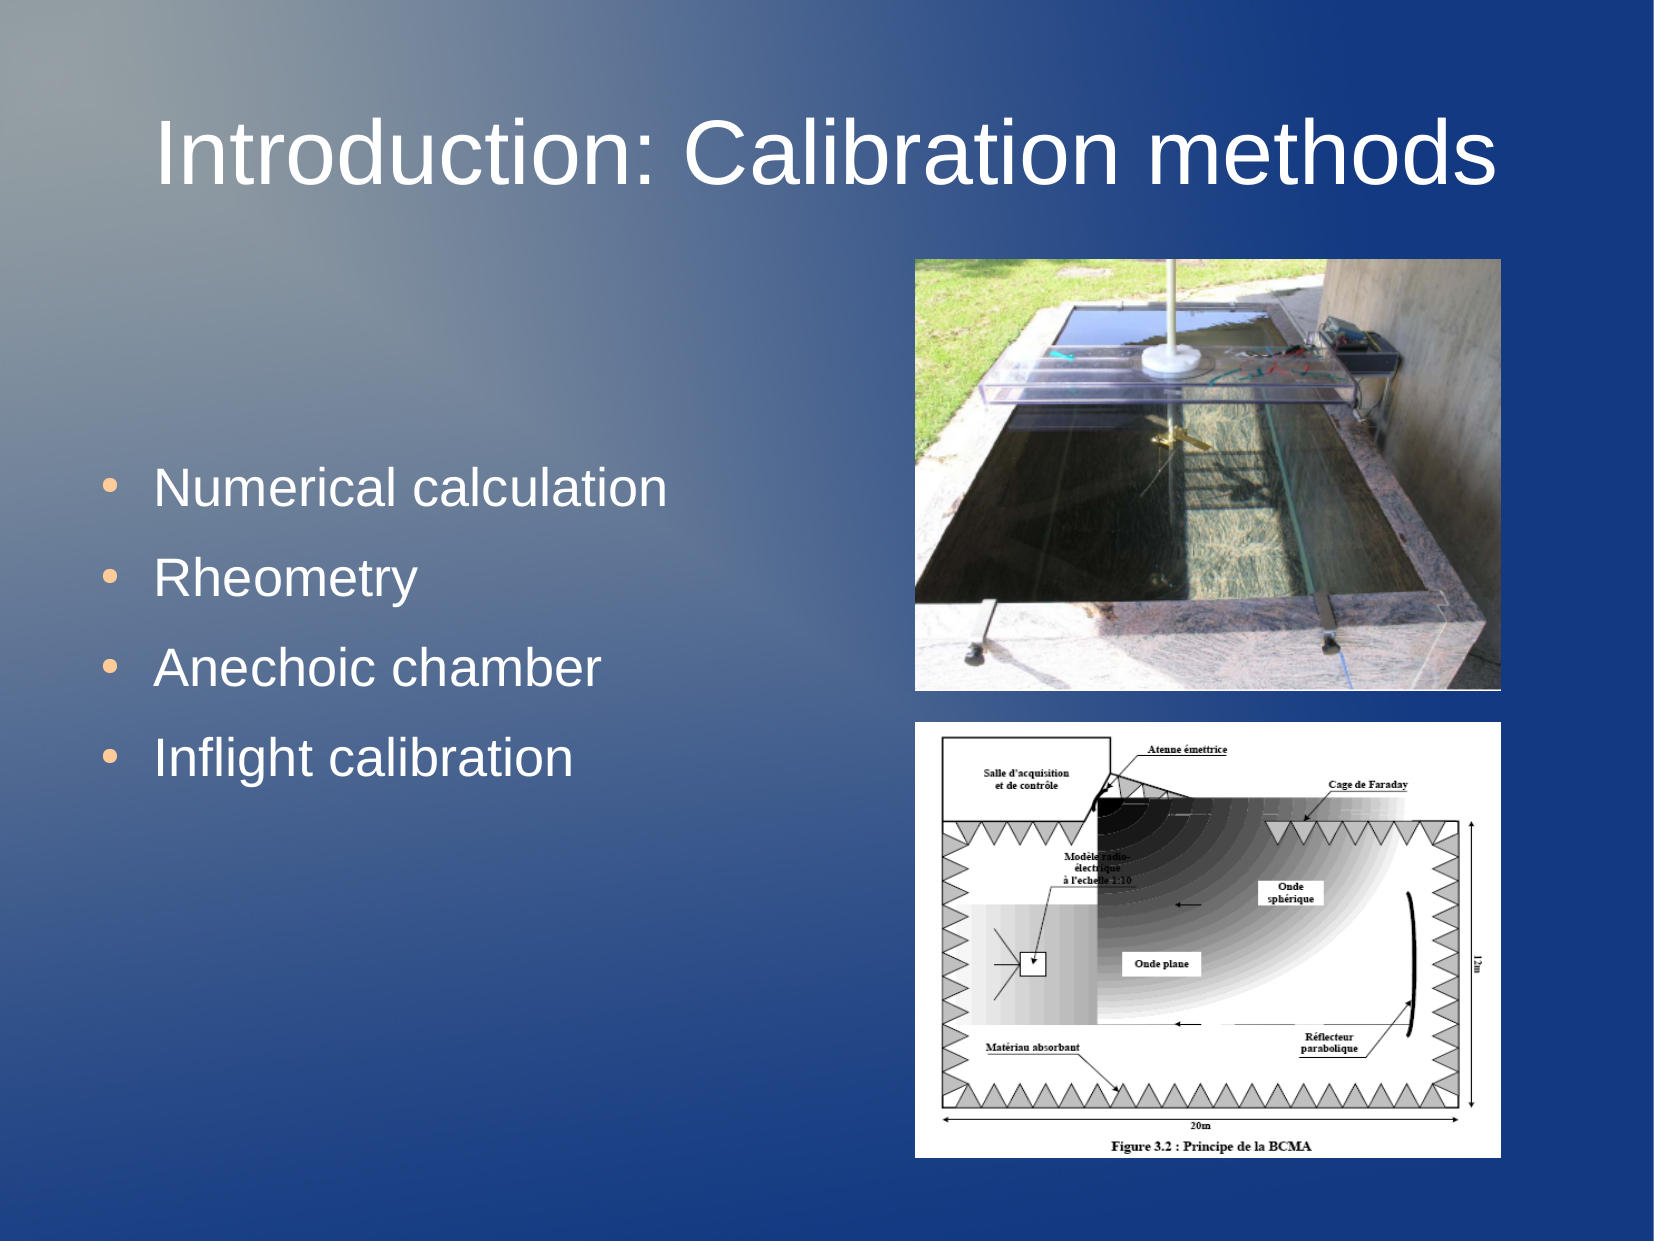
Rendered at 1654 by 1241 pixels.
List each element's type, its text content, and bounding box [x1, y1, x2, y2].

picture [0, 0, 1654, 1241]
title Introduction: Calibration methods [82, 49, 1571, 257]
list Numerical calculation Rheometry Anechoic chamber Inflight calibration [82, 366, 809, 1171]
